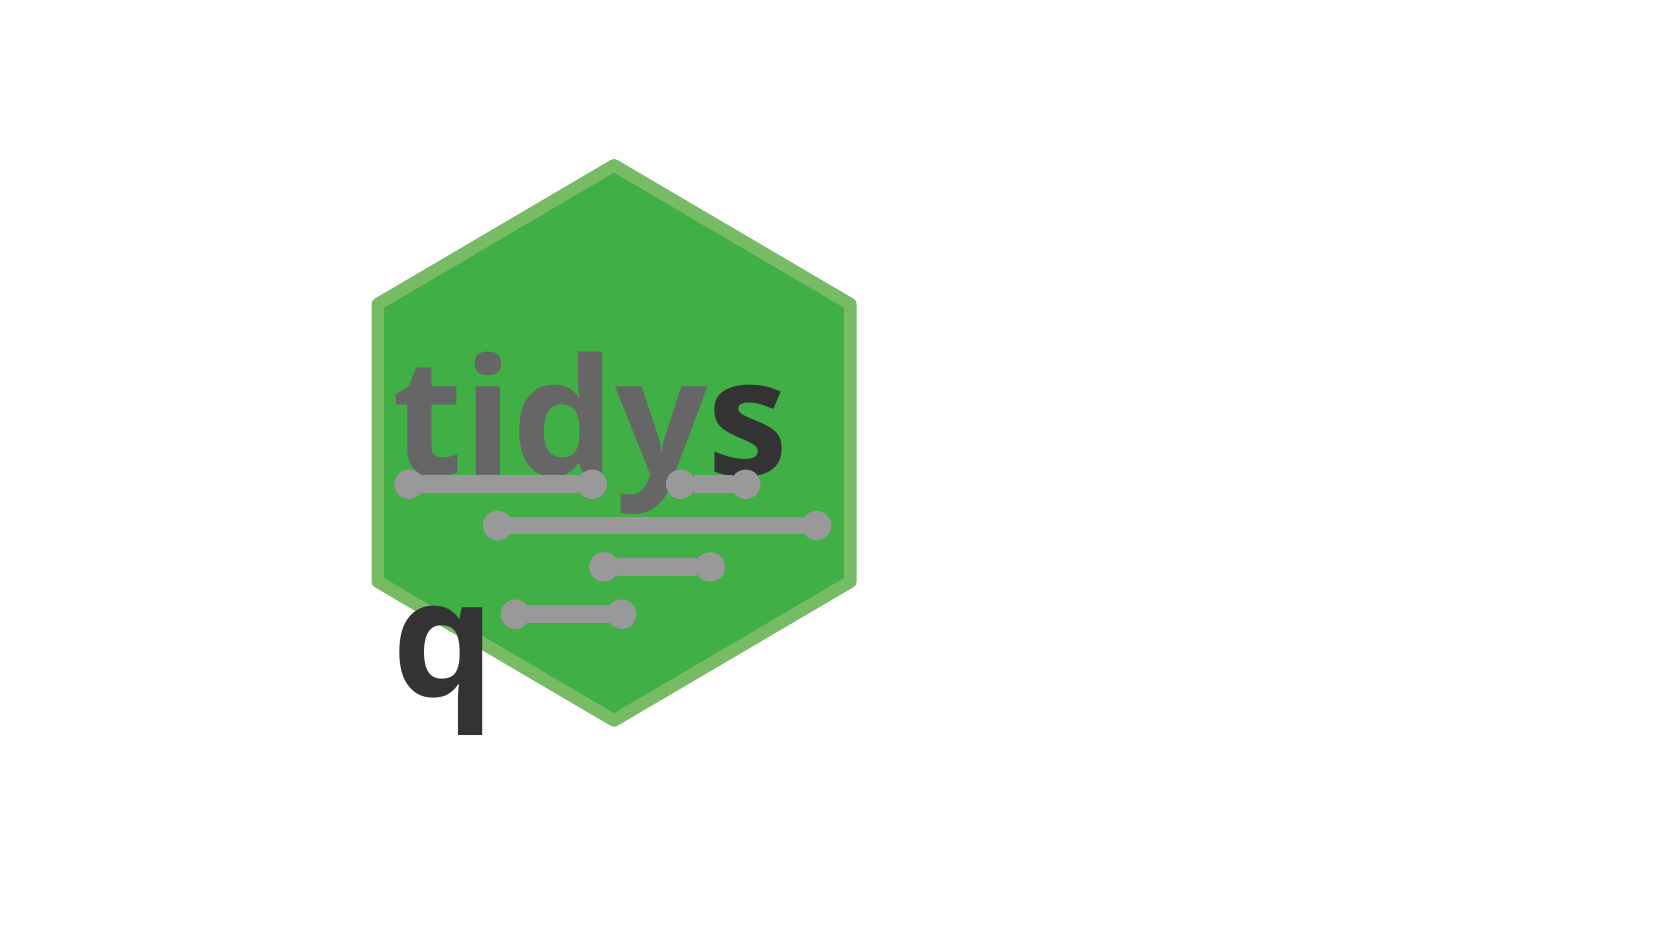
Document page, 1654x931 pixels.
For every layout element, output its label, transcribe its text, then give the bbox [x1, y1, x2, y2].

text_box [395, 165, 834, 294]
text_box tidysq [377, 294, 863, 526]
text_box [377, 526, 851, 721]
